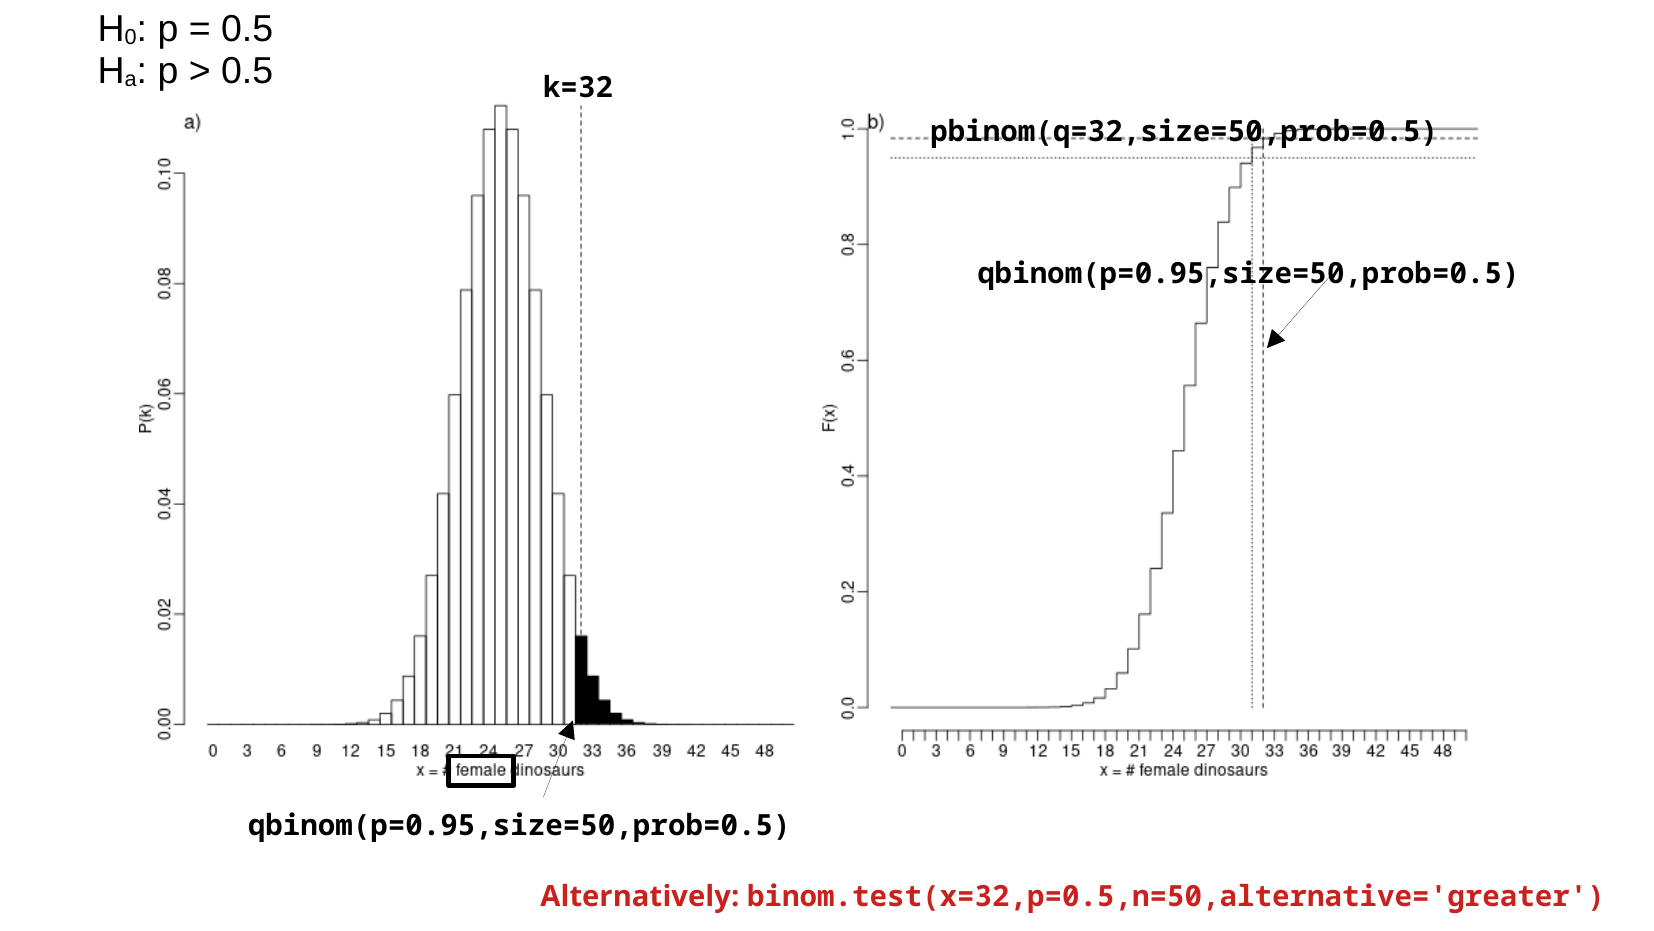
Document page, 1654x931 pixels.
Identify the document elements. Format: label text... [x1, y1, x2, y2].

text_box qbinom(p=0.95,size=50,prob=0.5) [233, 797, 806, 842]
picture [451, 758, 511, 780]
text_box Alternatively: binom.test(x=32,p=0.5,n=50,alternative='greater') [525, 868, 1654, 931]
picture [139, 96, 1506, 780]
text_box k=32 [528, 59, 629, 104]
text_box pbinom(q=32,size=50,prob=0.5) [915, 103, 1453, 148]
text_box H0: p = 0.5 Ha: p > 0.5 [82, 0, 289, 99]
text_box qbinom(p=0.95,size=50,prob=0.5) [962, 245, 1535, 290]
